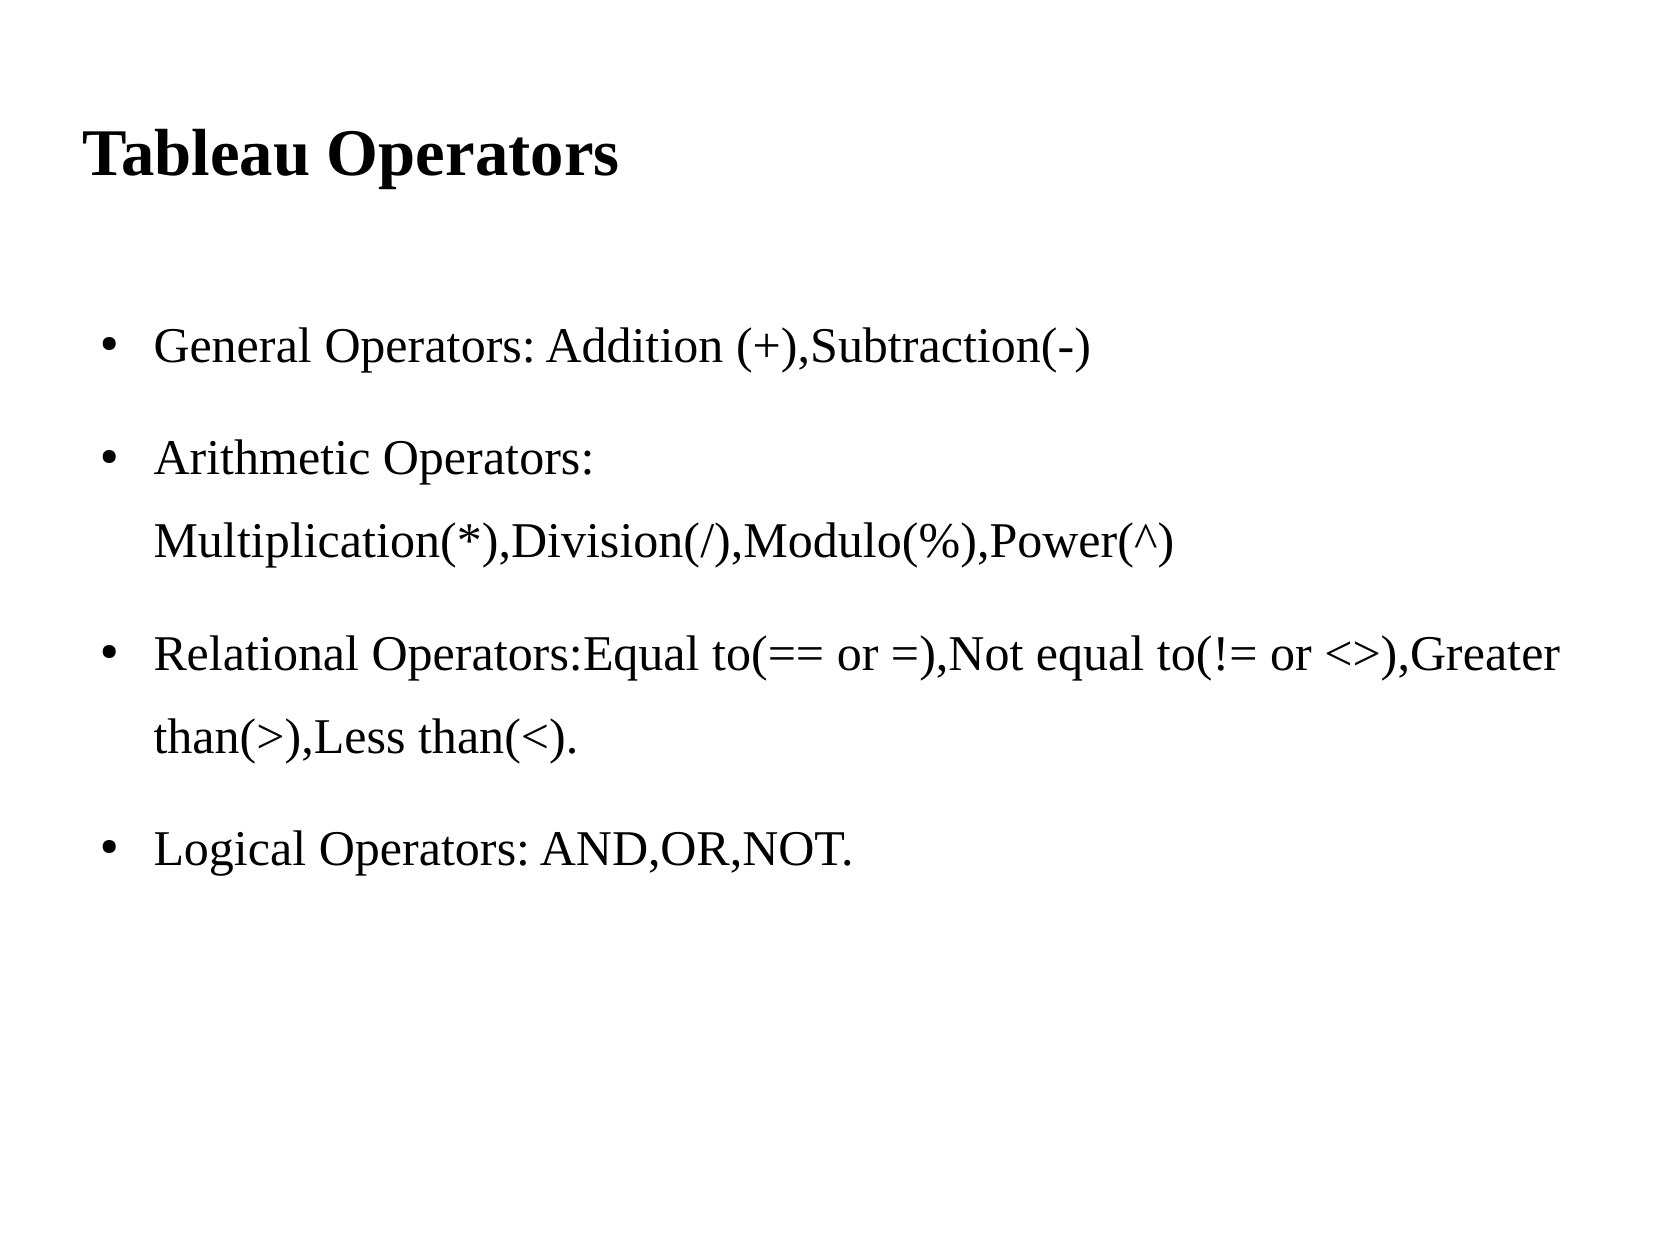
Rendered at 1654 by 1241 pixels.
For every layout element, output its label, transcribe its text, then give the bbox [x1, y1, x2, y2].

list General Operators: Addition (+),Subtraction(-) Arithmetic Operators: Multiplication(*),Division(/),Modulo(%),Power(^) Relational Operators:Equal to(== or =),Not equal to(!= or <>),Greater than(>),Less than(<). Logical Operators: AND,OR,NOT. [82, 290, 1571, 1010]
title Tableau Operators [82, 49, 1571, 257]
